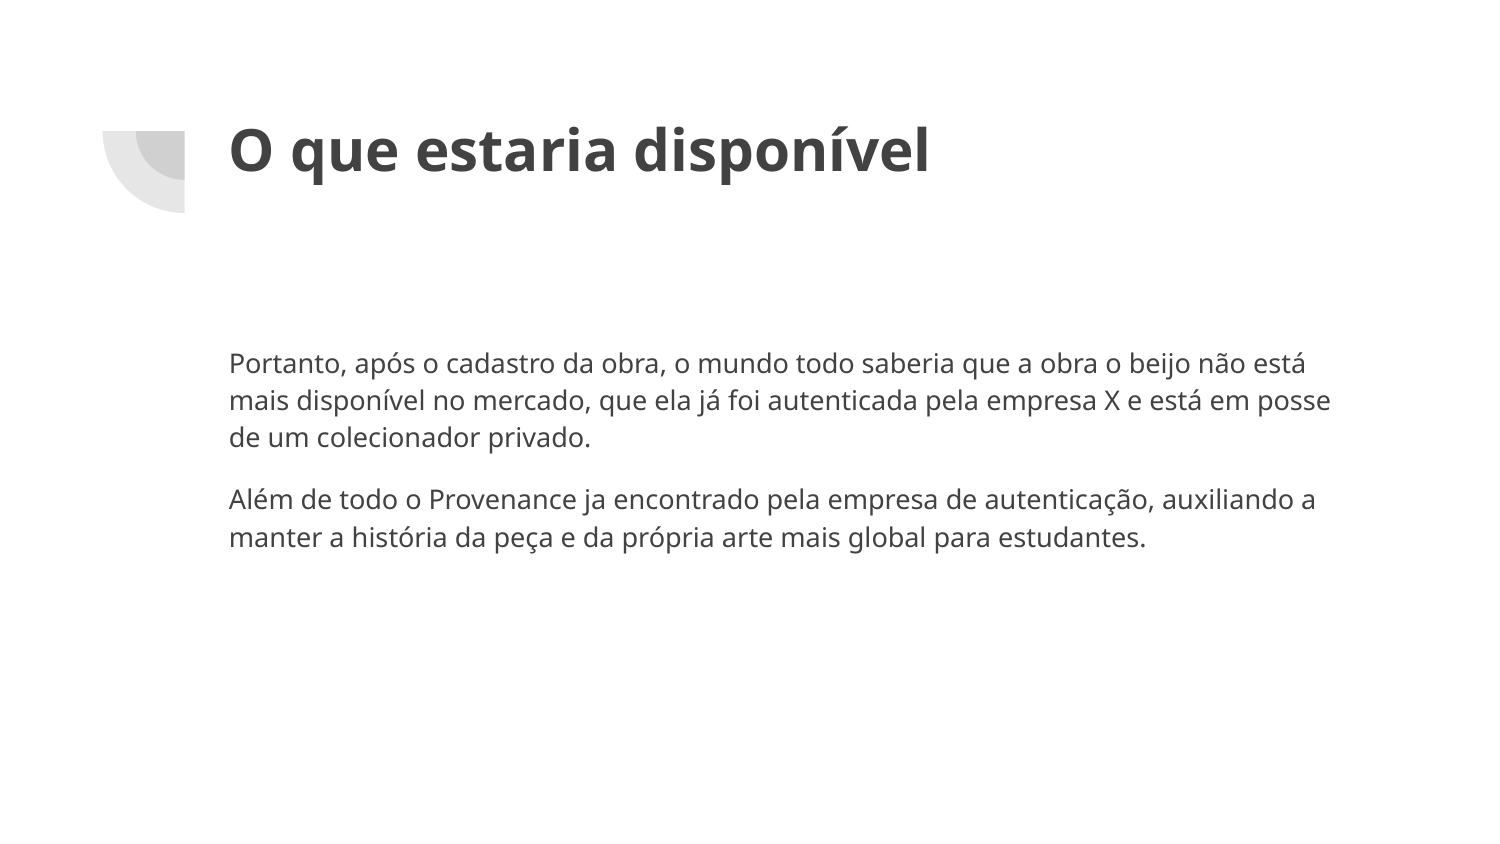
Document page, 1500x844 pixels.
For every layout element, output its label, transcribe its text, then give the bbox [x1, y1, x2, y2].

title O que estaria disponível [213, 98, 1368, 263]
list Portanto, após o cadastro da obra, o mundo todo saberia que a obra o beijo não está mais disponível no mercado, que ela já foi autenticada pela empresa X e está em posse de um colecionador privado. Além de todo o Provenance ja encontrado pela empresa de autenticação, auxiliando a manter a história da peça e da própria arte mais global para estudantes. [213, 326, 1368, 744]
